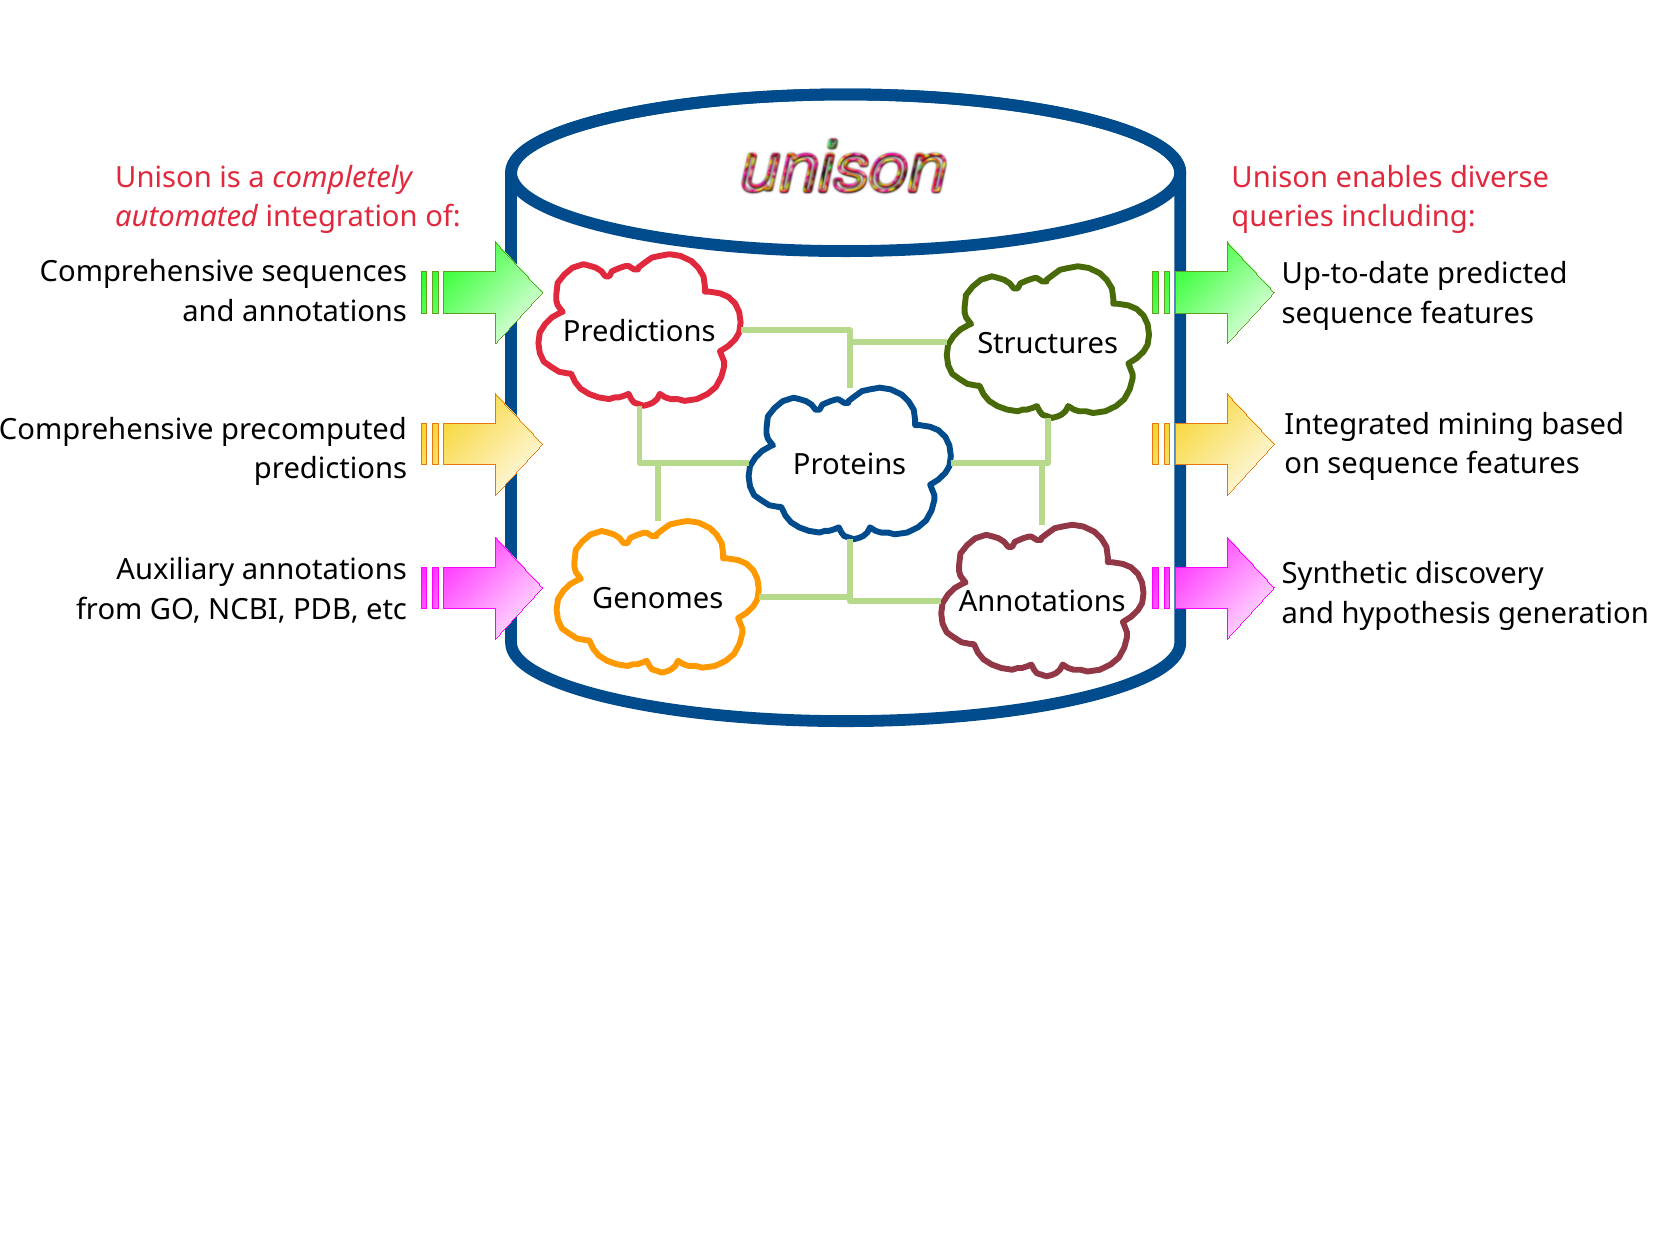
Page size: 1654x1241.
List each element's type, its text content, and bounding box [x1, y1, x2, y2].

text_box Up-to-date predicted sequence features [1266, 245, 1625, 342]
text_box [422, 567, 427, 609]
text_box Predictions [538, 254, 741, 406]
text_box Proteins [748, 387, 951, 540]
text_box Structures [946, 266, 1150, 418]
text_box Auxiliary annotations from GO, NCBI, PDB, etc [29, 540, 422, 638]
text_box [422, 423, 427, 465]
text_box [1164, 271, 1170, 314]
text_box [432, 271, 439, 314]
text_box [1152, 423, 1159, 465]
text_box [1175, 393, 1269, 496]
text_box Integrated mining based on sequence features [1269, 395, 1654, 492]
text_box [421, 271, 427, 314]
text_box Synthetic discovery and hypothesis generation [1266, 545, 1654, 642]
text_box Genomes [556, 520, 759, 673]
text_box [1164, 567, 1170, 609]
text_box [432, 423, 439, 465]
text_box [443, 241, 543, 344]
text_box Comprehensive precomputed predictions [0, 400, 422, 497]
text_box [1152, 271, 1159, 314]
picture [739, 136, 949, 195]
text_box [443, 393, 543, 496]
text_box Unison is a completely automated integration of: [100, 148, 489, 245]
text_box [432, 567, 439, 609]
text_box [1175, 537, 1266, 640]
text_box Annotations [941, 524, 1144, 677]
text_box [1152, 567, 1159, 609]
text_box Unison enables diverse queries including: [1216, 148, 1606, 245]
text_box Comprehensive sequences and annotations [0, 243, 422, 340]
text_box [443, 537, 543, 640]
text_box [1175, 245, 1266, 344]
text_box [1164, 423, 1170, 465]
